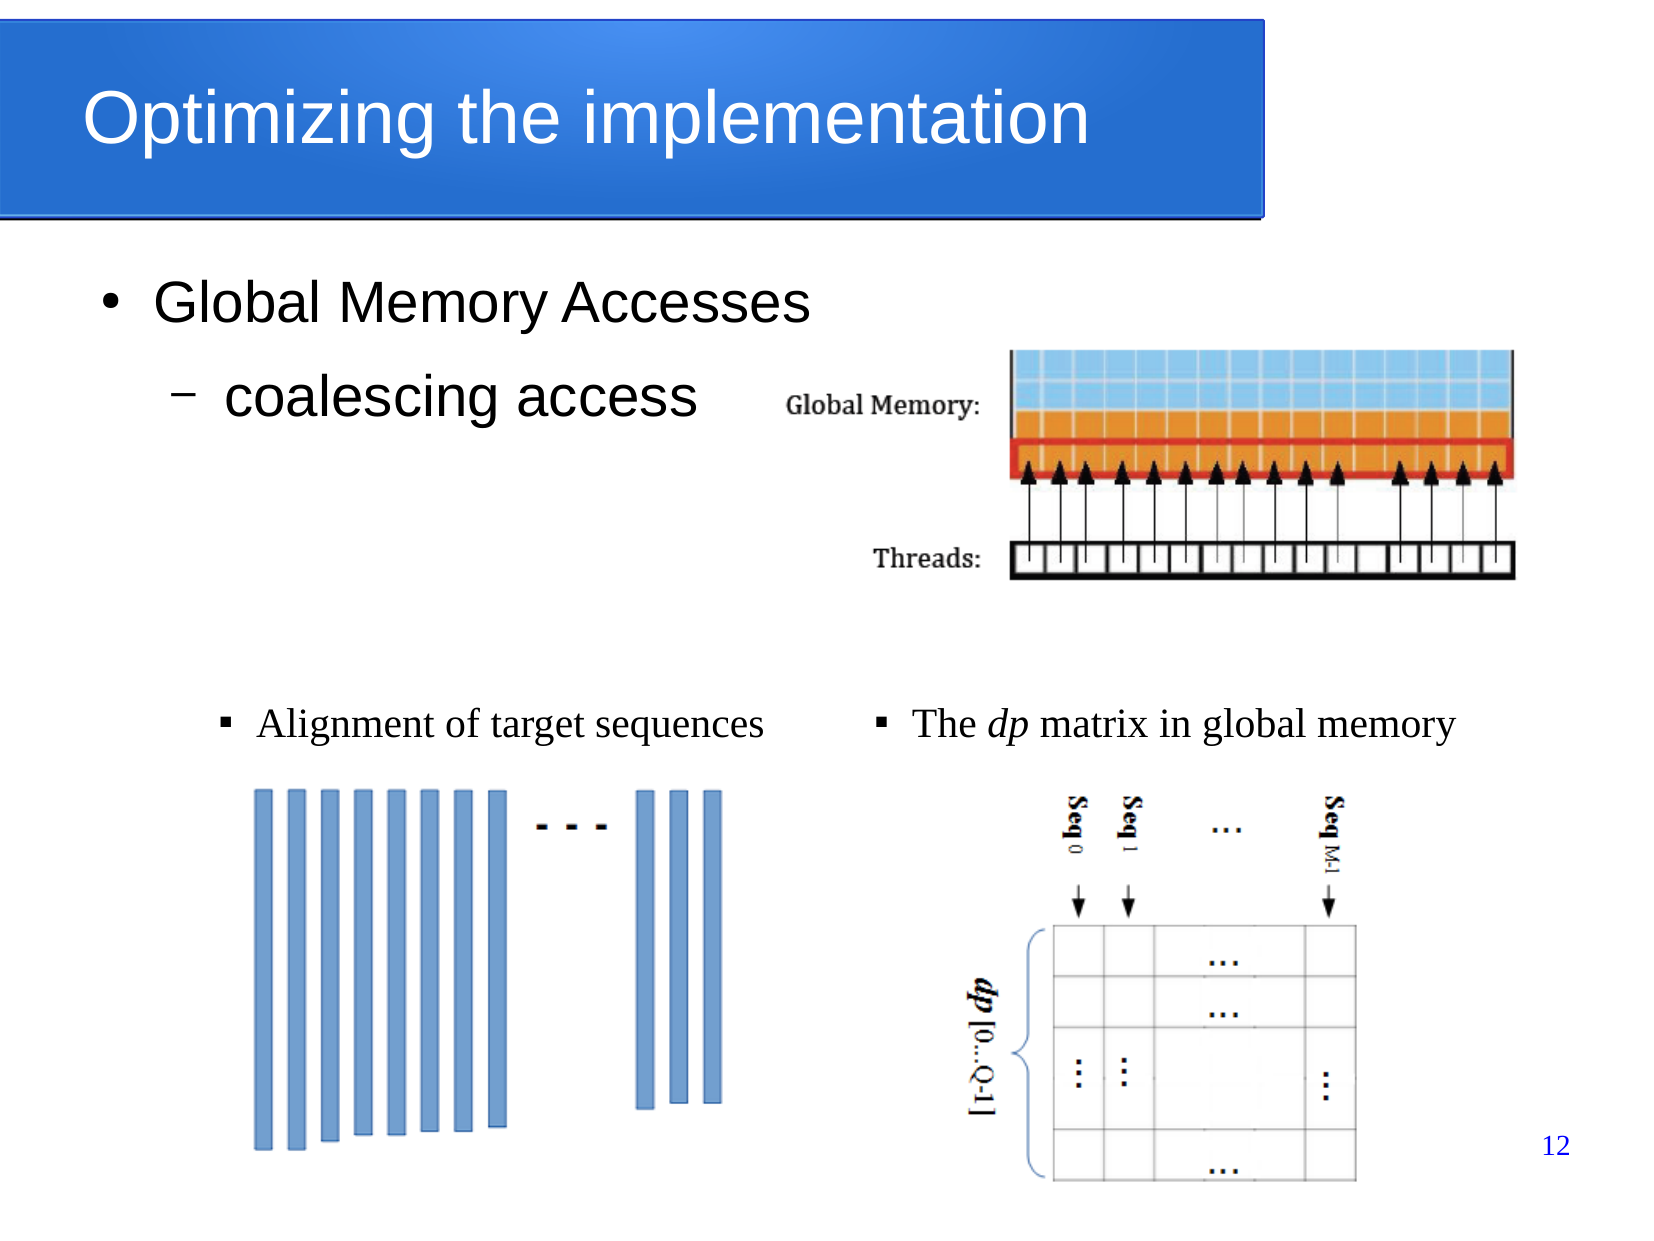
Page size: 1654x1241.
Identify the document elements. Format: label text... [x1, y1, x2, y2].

picture [780, 344, 1522, 586]
picture [240, 786, 740, 1162]
picture [961, 786, 1360, 1186]
list Global Memory Accesses coalescing access [82, 269, 1538, 1201]
text_box Alignment of target sequences [205, 692, 806, 755]
title Optimizing the implementation [82, 25, 1250, 211]
text_box The dp matrix in global memory [861, 692, 1504, 755]
